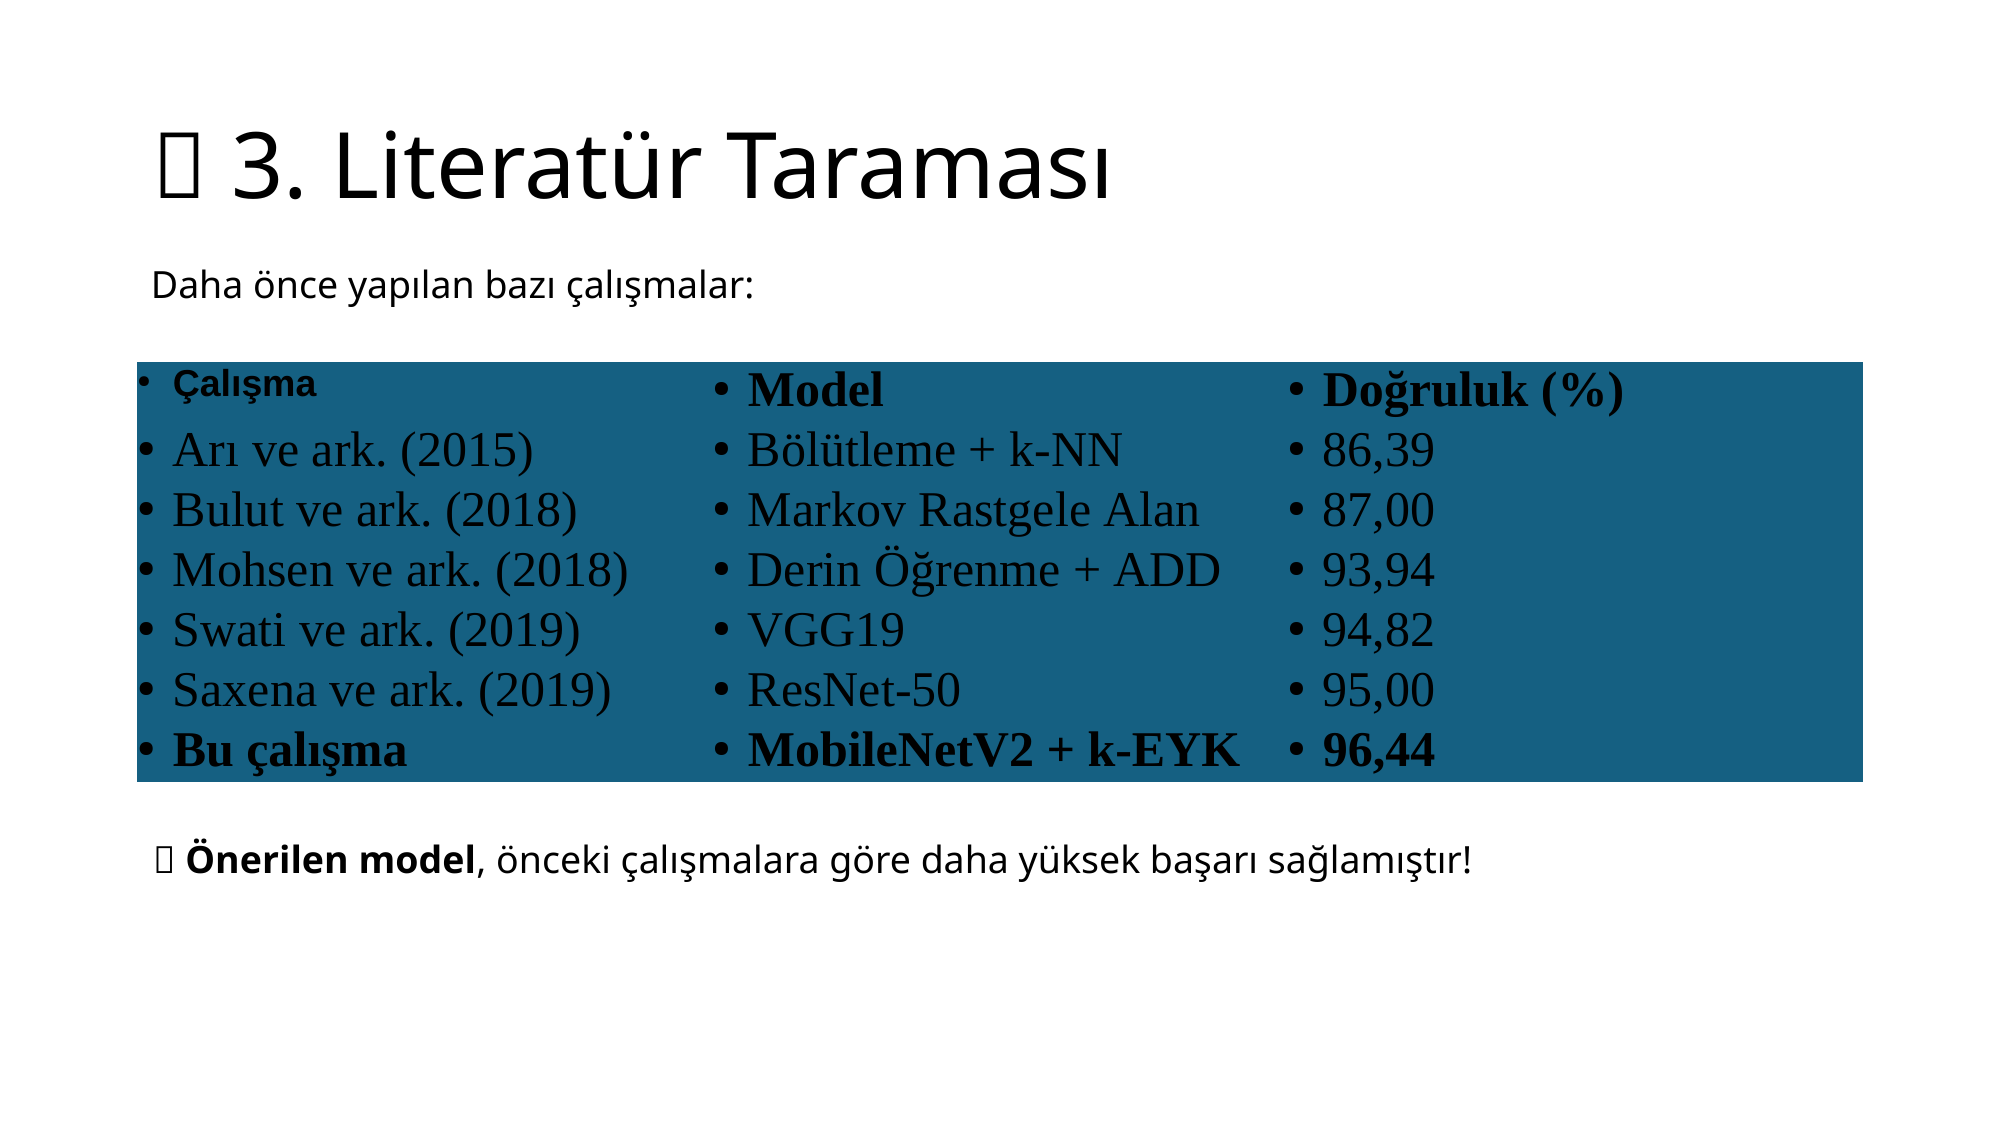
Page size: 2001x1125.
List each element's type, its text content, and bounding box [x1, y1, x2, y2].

table_cell 96,44 ✅ [1288, 722, 1863, 782]
table_cell 94,82 [1288, 602, 1863, 662]
table_cell ResNet-50 [713, 662, 1288, 722]
table_header Çalışma [137, 362, 713, 422]
table_cell Saxena ve ark. (2019) [137, 662, 713, 722]
table_cell 93,94 [1288, 542, 1863, 602]
table_cell 95,00 [1288, 662, 1863, 722]
table_cell 86,39 [1288, 422, 1863, 482]
table_cell Arı ve ark. (2015) [137, 422, 713, 482]
table_cell Markov Rastgele Alan [713, 482, 1288, 542]
table_cell Mohsen ve ark. (2018) [137, 542, 713, 602]
table_cell MobileNetV2 + k-EYK [713, 722, 1288, 782]
table_header Model [713, 362, 1288, 422]
text_box Daha önce yapılan bazı çalışmalar: [135, 253, 1248, 315]
table_cell Swati ve ark. (2019) [137, 602, 713, 662]
table_cell Bu çalışma [137, 722, 713, 782]
table_cell Bulut ve ark. (2018) [137, 482, 713, 542]
table_cell VGG19 [713, 602, 1288, 662]
table_header Doğruluk (%) [1288, 362, 1863, 422]
text_box 📌 Önerilen model, önceki çalışmalara göre daha yüksek başarı sağlamıştır! [138, 783, 1599, 890]
title 📌 3. Literatür Taraması [137, 59, 1863, 278]
table_cell 87,00 [1288, 482, 1863, 542]
table_cell Bölütleme + k-NN [713, 422, 1288, 482]
table_cell Derin Öğrenme + ADD [713, 542, 1288, 602]
